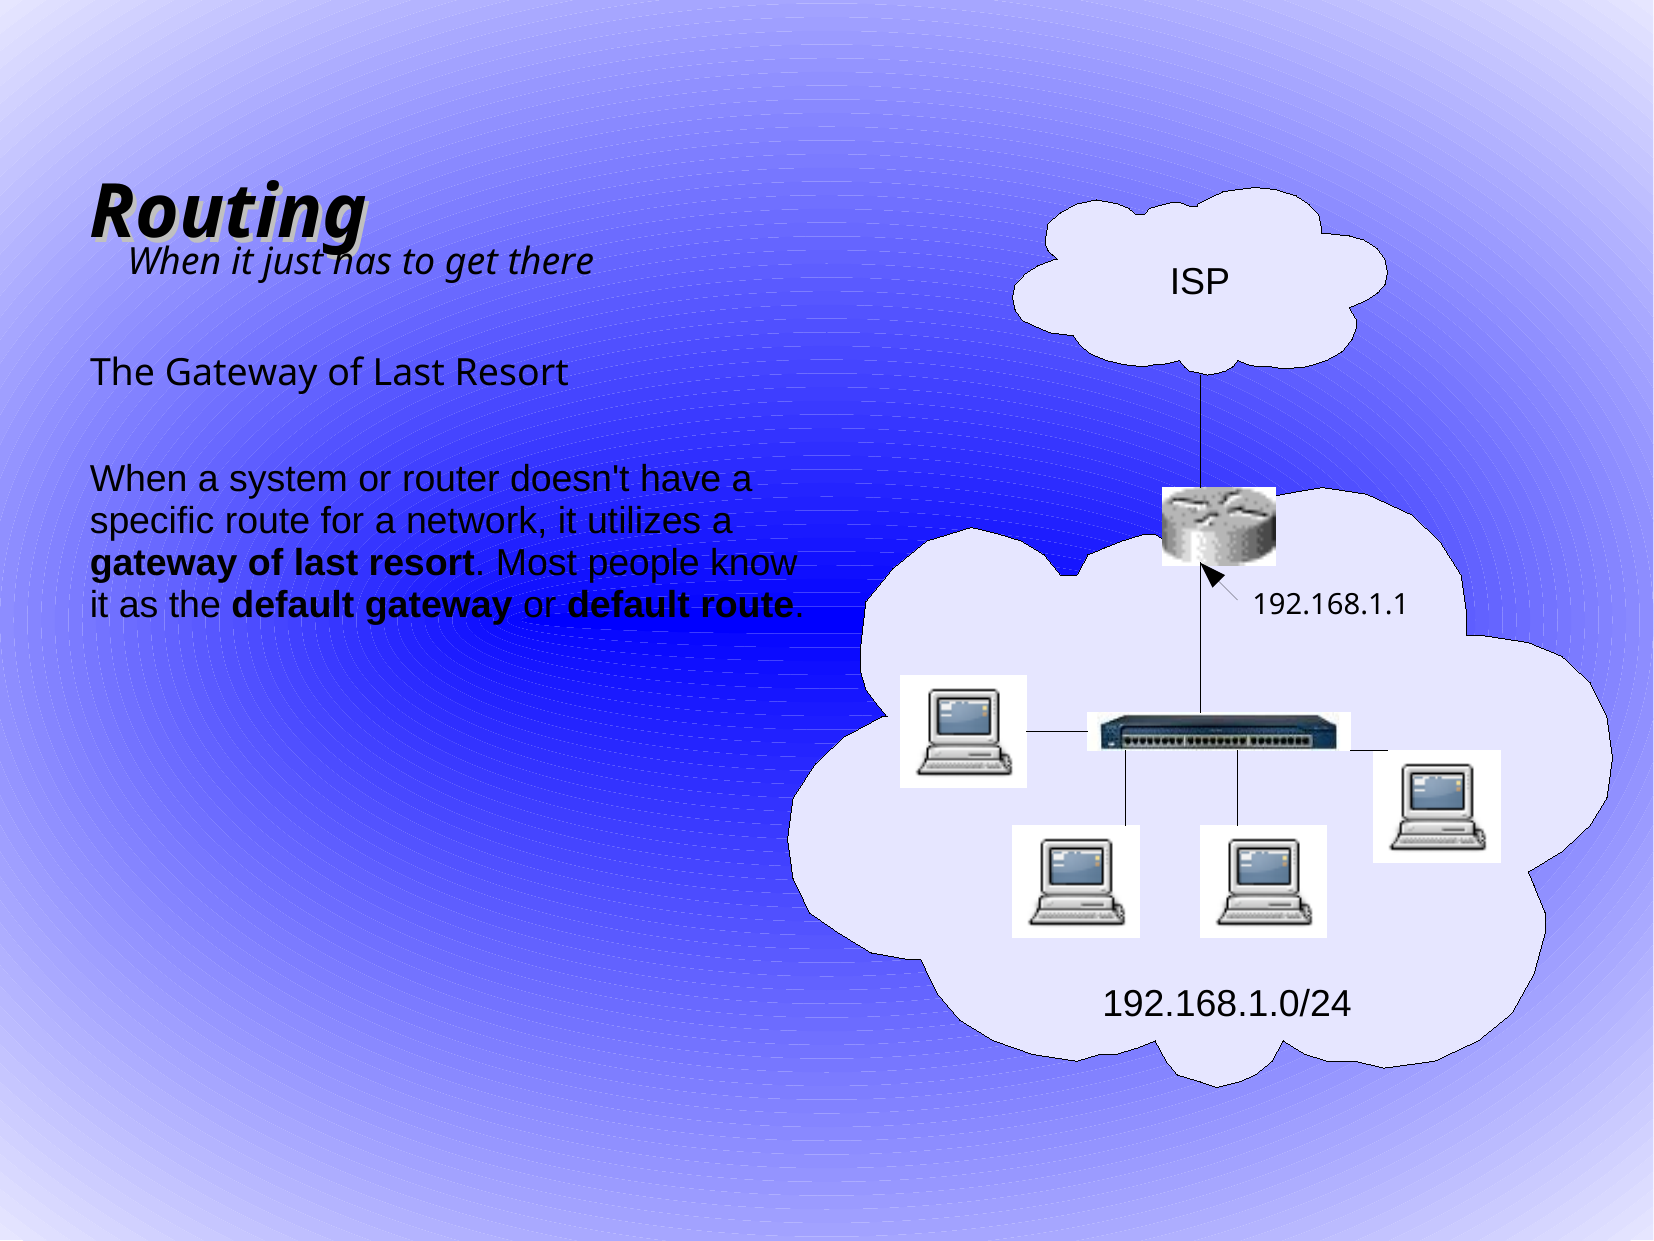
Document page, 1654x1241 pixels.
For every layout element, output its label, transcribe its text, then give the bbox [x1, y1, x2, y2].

text_box [787, 487, 1613, 1088]
text_box Routing [75, 150, 788, 262]
picture [1162, 487, 1276, 566]
text_box 192.168.1.1 [1237, 575, 1426, 638]
picture [1012, 825, 1140, 938]
picture [900, 675, 1027, 788]
picture [1200, 825, 1327, 938]
text_box ISP [1012, 187, 1388, 376]
text_box 192.168.1.0/24 [1087, 975, 1388, 1032]
picture [1373, 750, 1501, 863]
picture [1087, 712, 1351, 751]
text_box When a system or router doesn't have a specific route for a network, it utilizes a gateway of last resort. Most people know it as the default gateway or default route. [75, 450, 826, 633]
text_box When it just has to get there [112, 227, 788, 301]
text_box The Gateway of Last Resort [75, 337, 751, 413]
